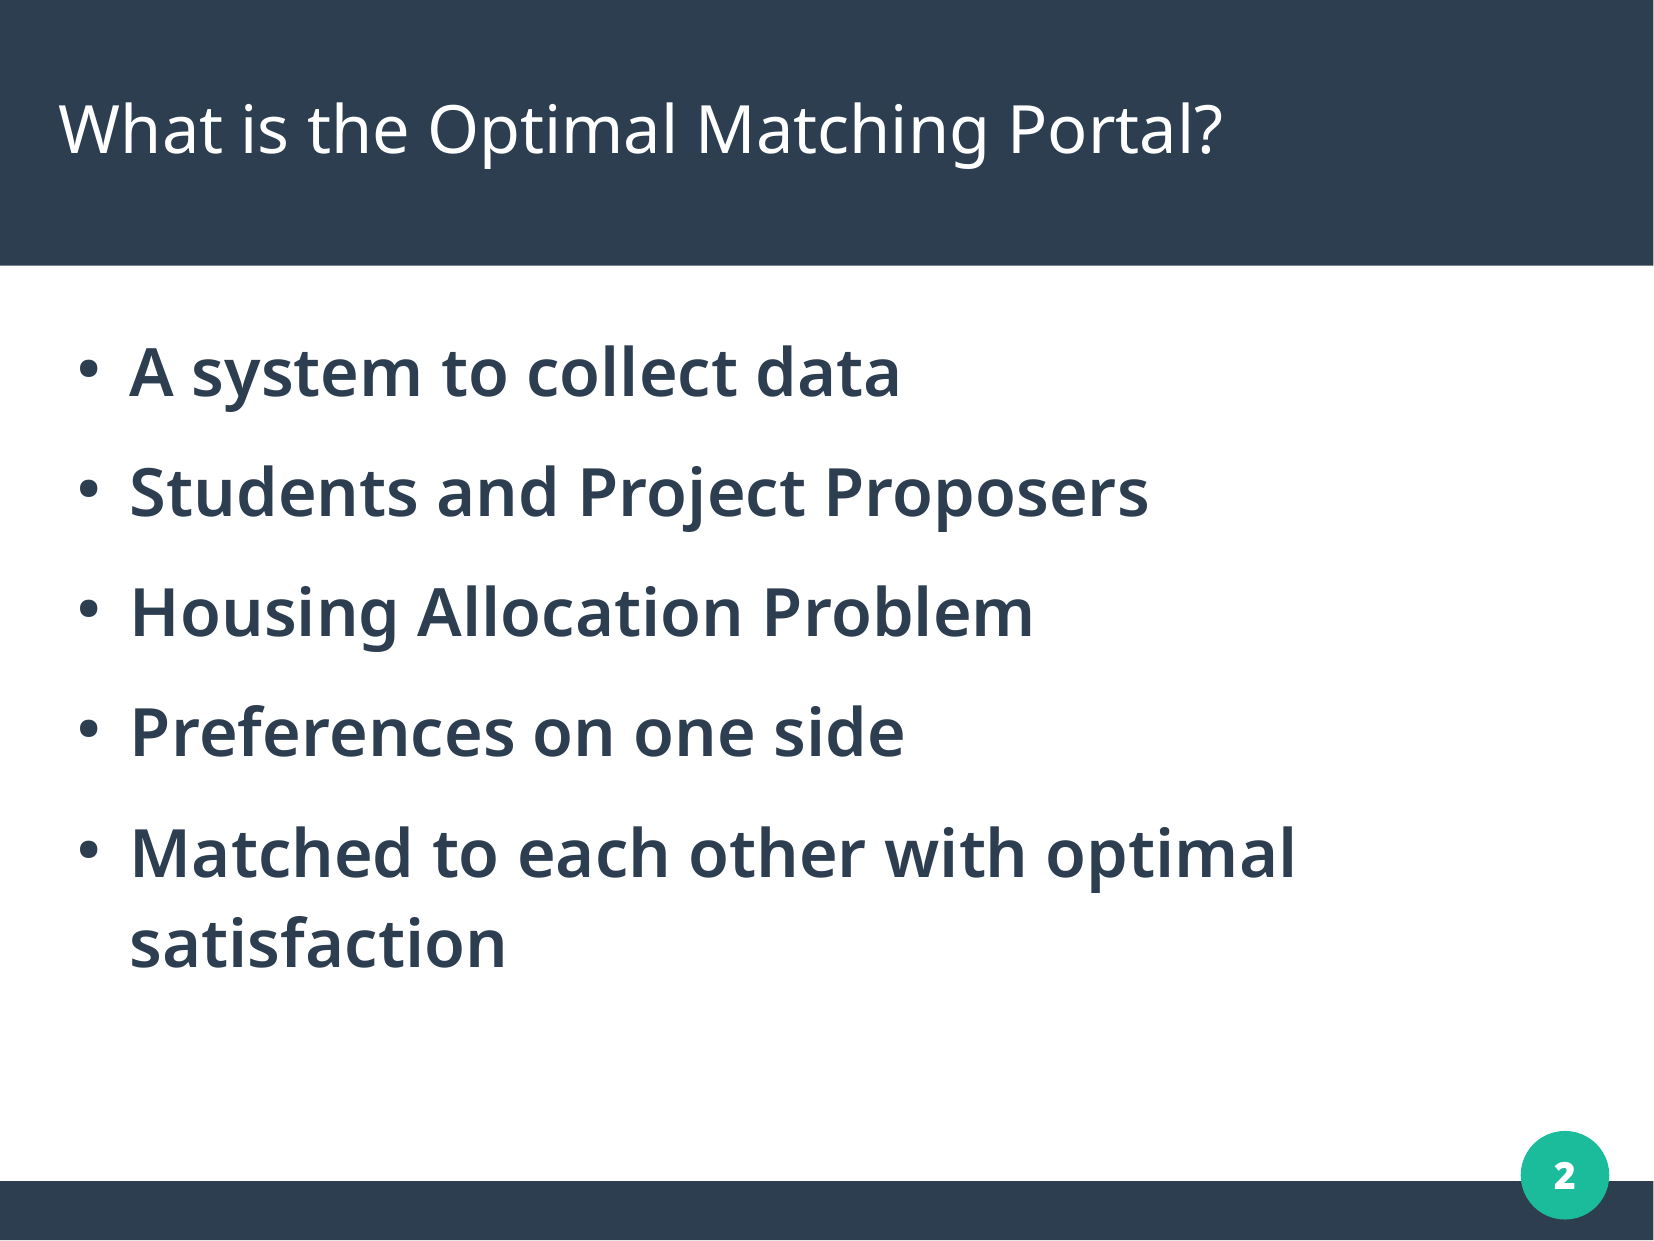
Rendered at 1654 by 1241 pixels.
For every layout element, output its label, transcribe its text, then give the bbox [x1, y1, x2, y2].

title What is the Optimal Matching Portal? [59, 49, 1595, 207]
list A system to collect data Students and Project Proposers Housing Allocation Problem Preferences on one side Matched to each other with optimal satisfaction [59, 324, 1595, 1152]
